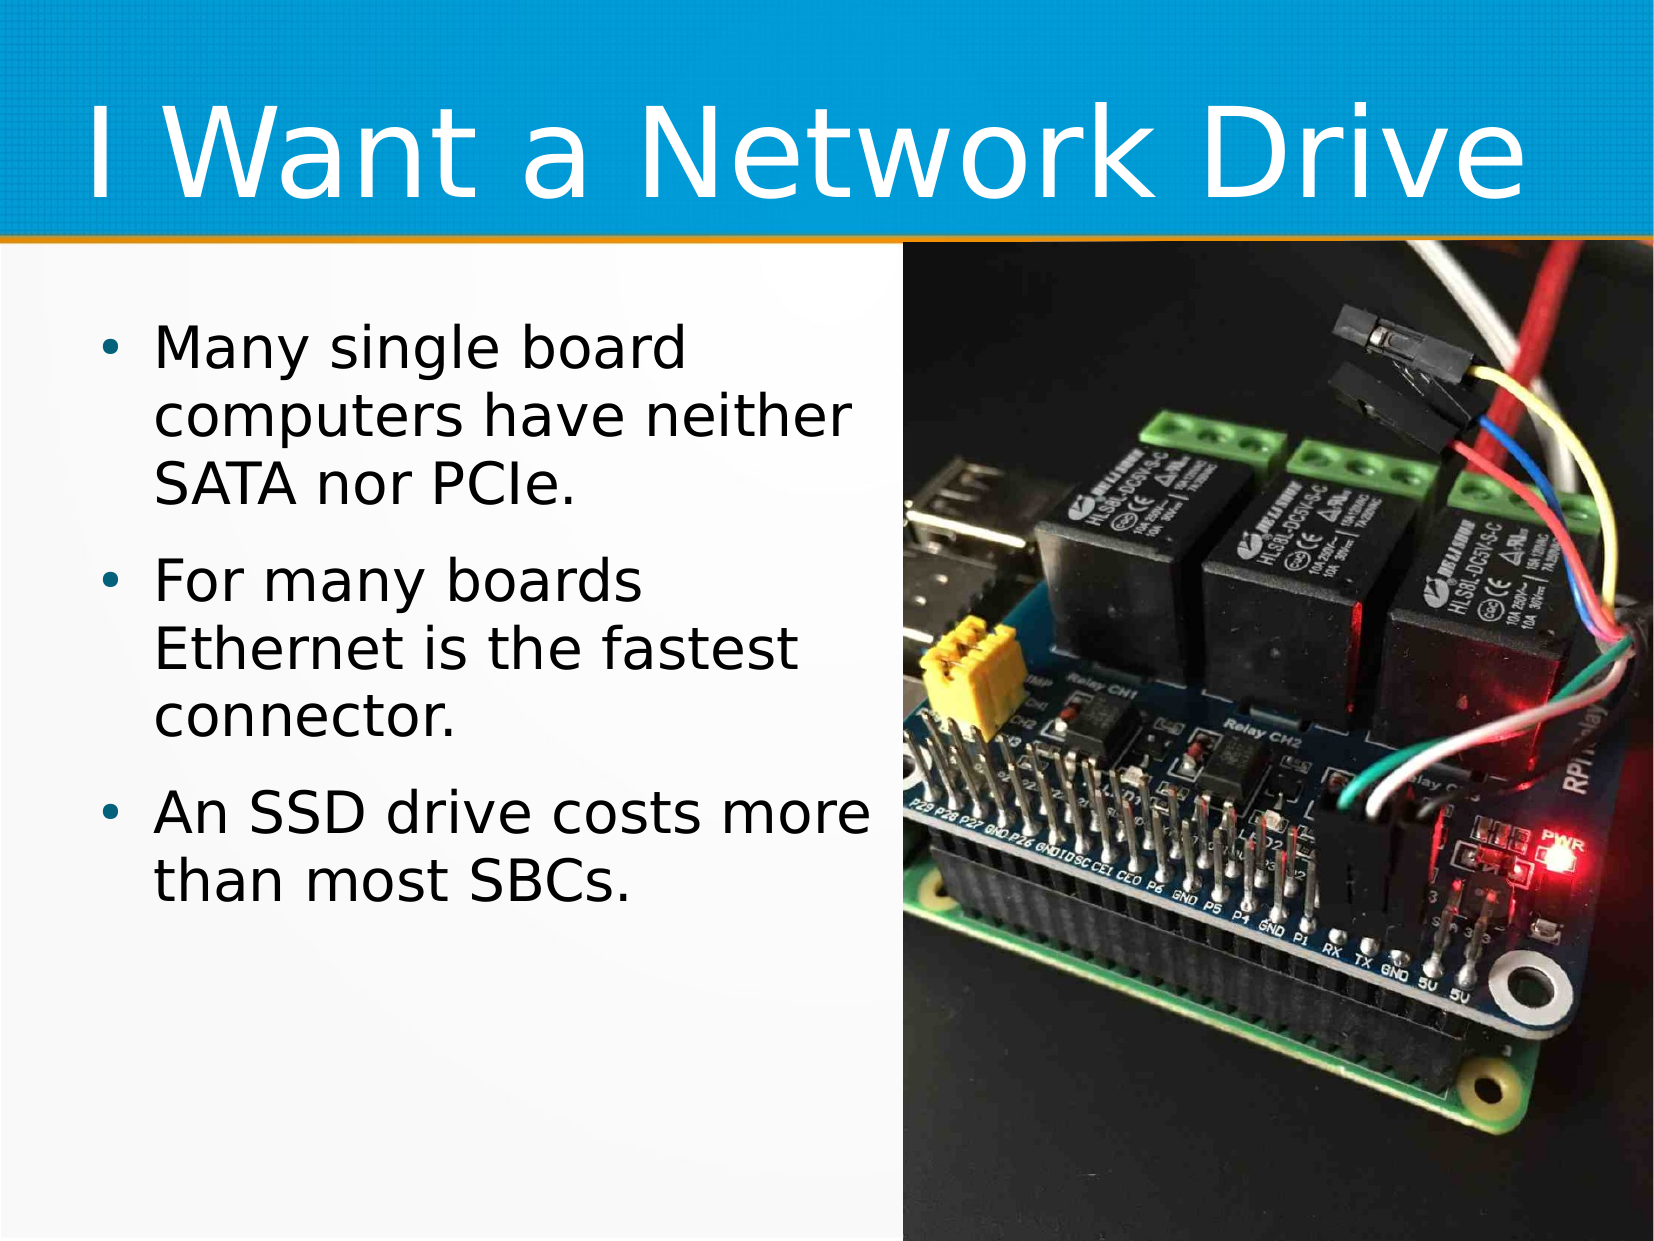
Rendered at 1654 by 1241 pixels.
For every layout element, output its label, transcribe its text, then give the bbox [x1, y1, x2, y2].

list Many single board computers have neither SATA nor PCIe. For many boards Ethernet is the fastest connector. An SSD drive costs more than most SBCs. [82, 314, 901, 1171]
picture [0, 233, 1654, 1241]
title I Want a Network Drive [82, 19, 1571, 227]
